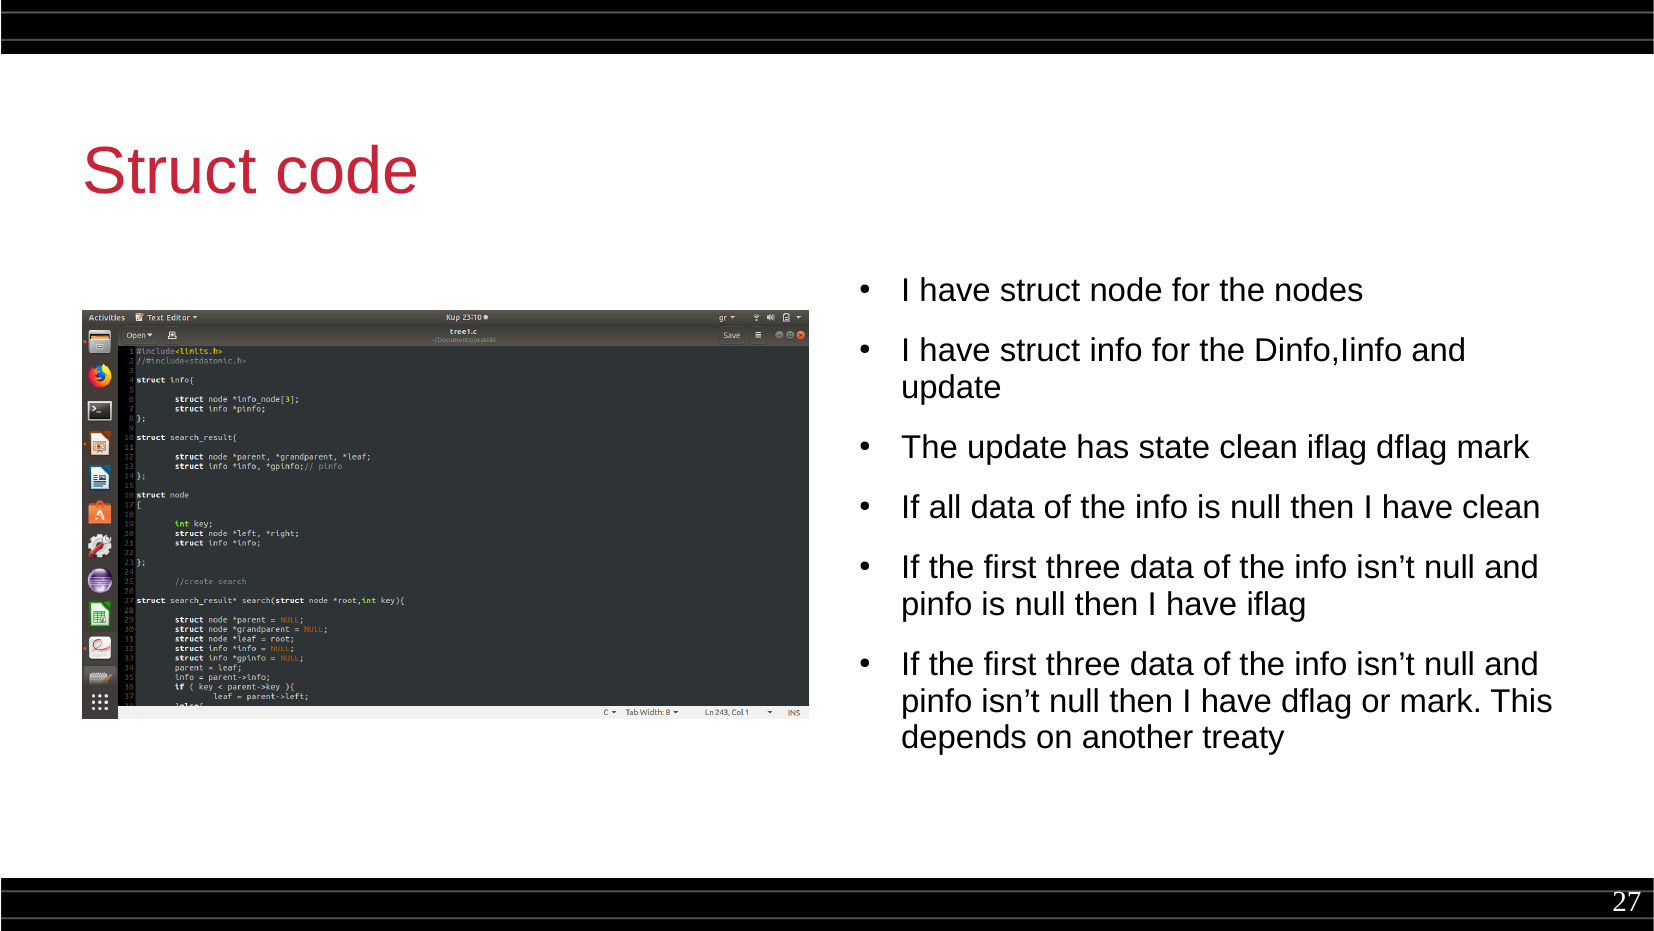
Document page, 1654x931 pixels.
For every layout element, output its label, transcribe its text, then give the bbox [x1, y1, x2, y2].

picture [82, 310, 809, 719]
picture [1, 0, 1654, 54]
picture [1, 878, 1654, 931]
list I have struct node for the nodes I have struct info for the Dinfo,Iinfo and update The update has state clean iflag dflag mark If all data of the info is null then I have clean If the first three data of the info isn’t null and pinfo is null then I have iflag If the first three data of the info isn’t null and pinfo isn’t null then I have dflag or mark. This depends on another treaty [845, 271, 1572, 758]
title Struct code [82, 92, 1571, 249]
